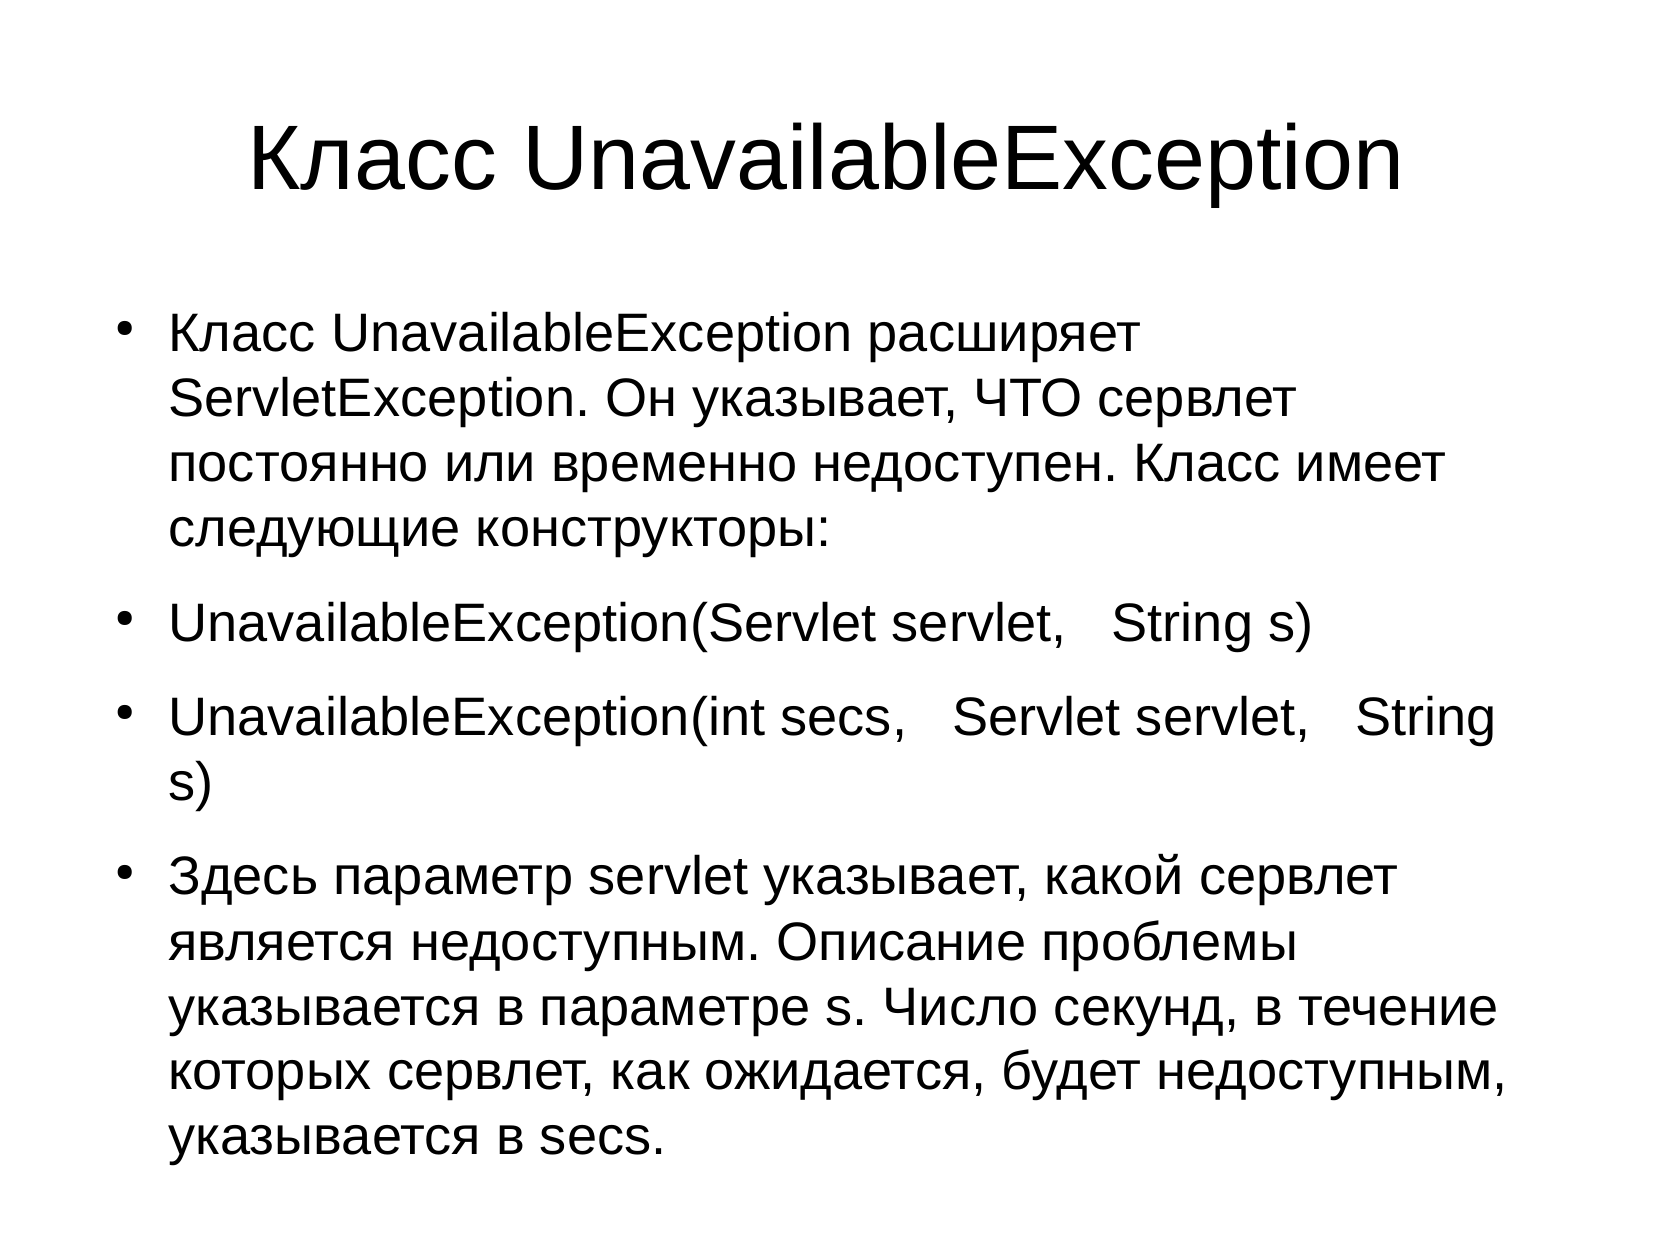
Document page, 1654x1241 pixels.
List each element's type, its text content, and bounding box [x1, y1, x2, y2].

list Класс UnavailableException расширяет ServletException. Он указывает, ЧТО сервлет постоянно или временно недоступен. Класс имеет следующие конструкторы: UnavailableException(Servlet servlet, String s) UnavailableException(int secs, Servlet servlet, String s) Здесь параметр servlet указывает, какой сервлет является недоступным. Описание проблемы указывается в параметре s. Число секунд, в течение которых сервлет, как ожидается, будет недоступным, указывается в secs. [82, 290, 1571, 1010]
title Класс UnavailableException [82, 49, 1571, 257]
